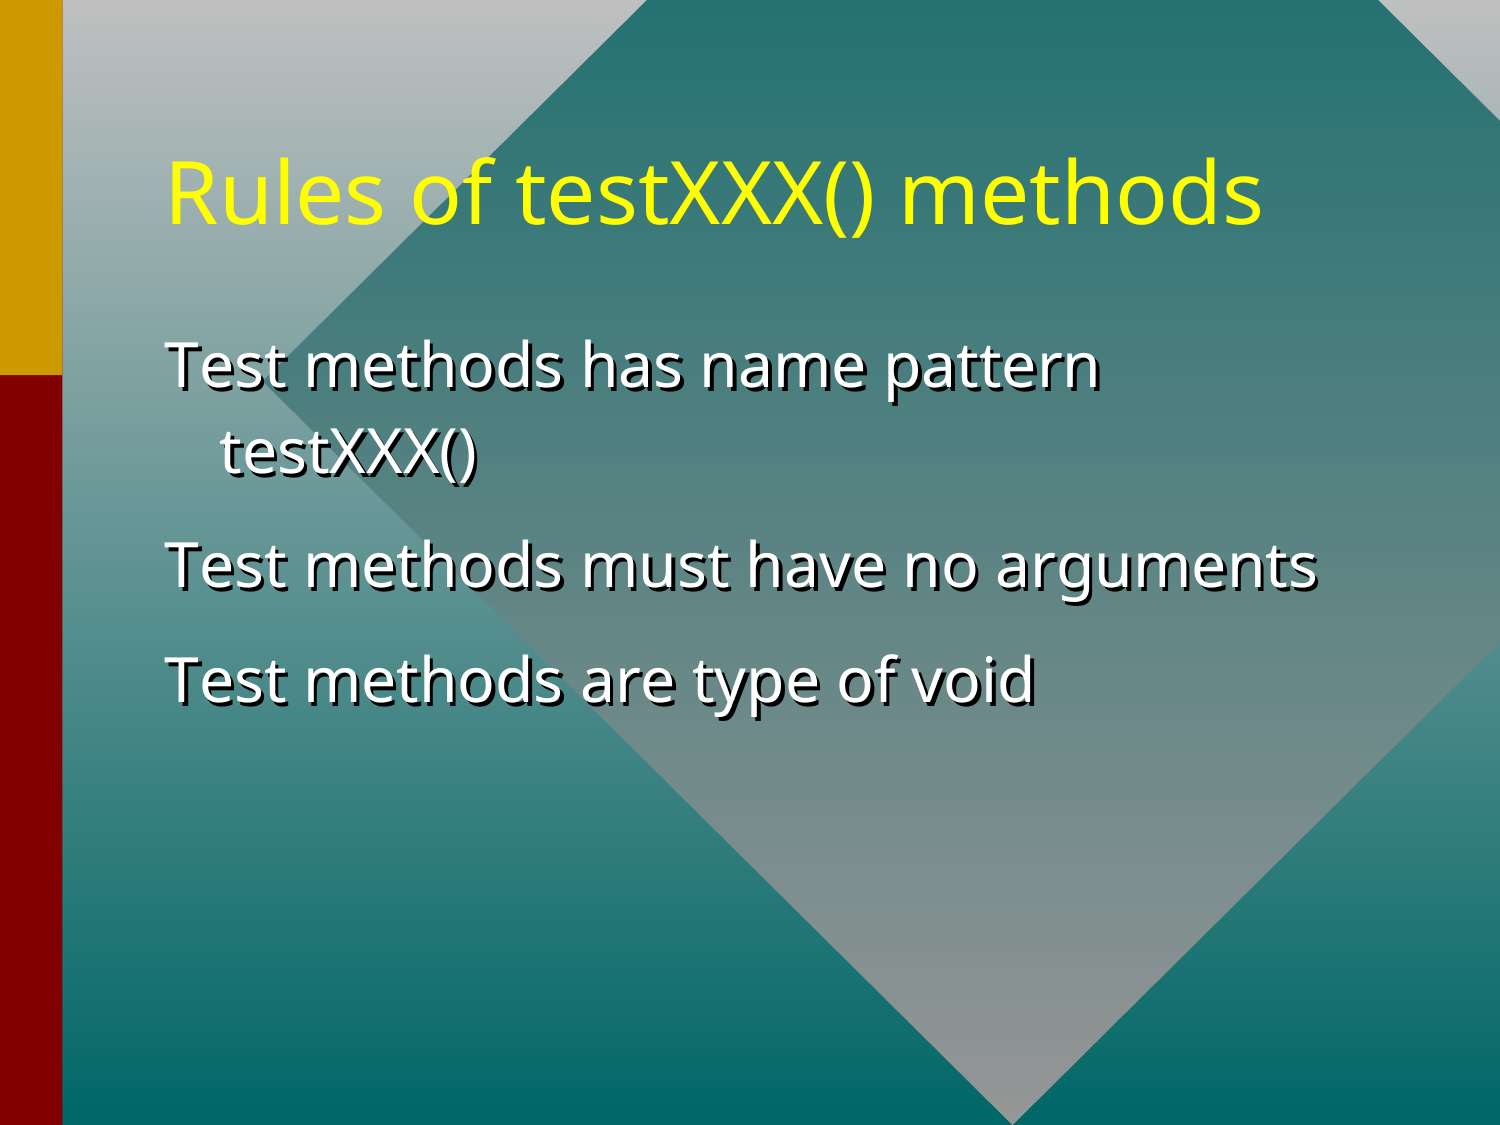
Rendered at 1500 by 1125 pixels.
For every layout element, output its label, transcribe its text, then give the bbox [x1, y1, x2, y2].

list Test methods has name pattern testXXX() Test methods must have no arguments Test methods are type of void [149, 312, 1388, 1039]
title Rules of testXXX() methods [150, 96, 1351, 291]
